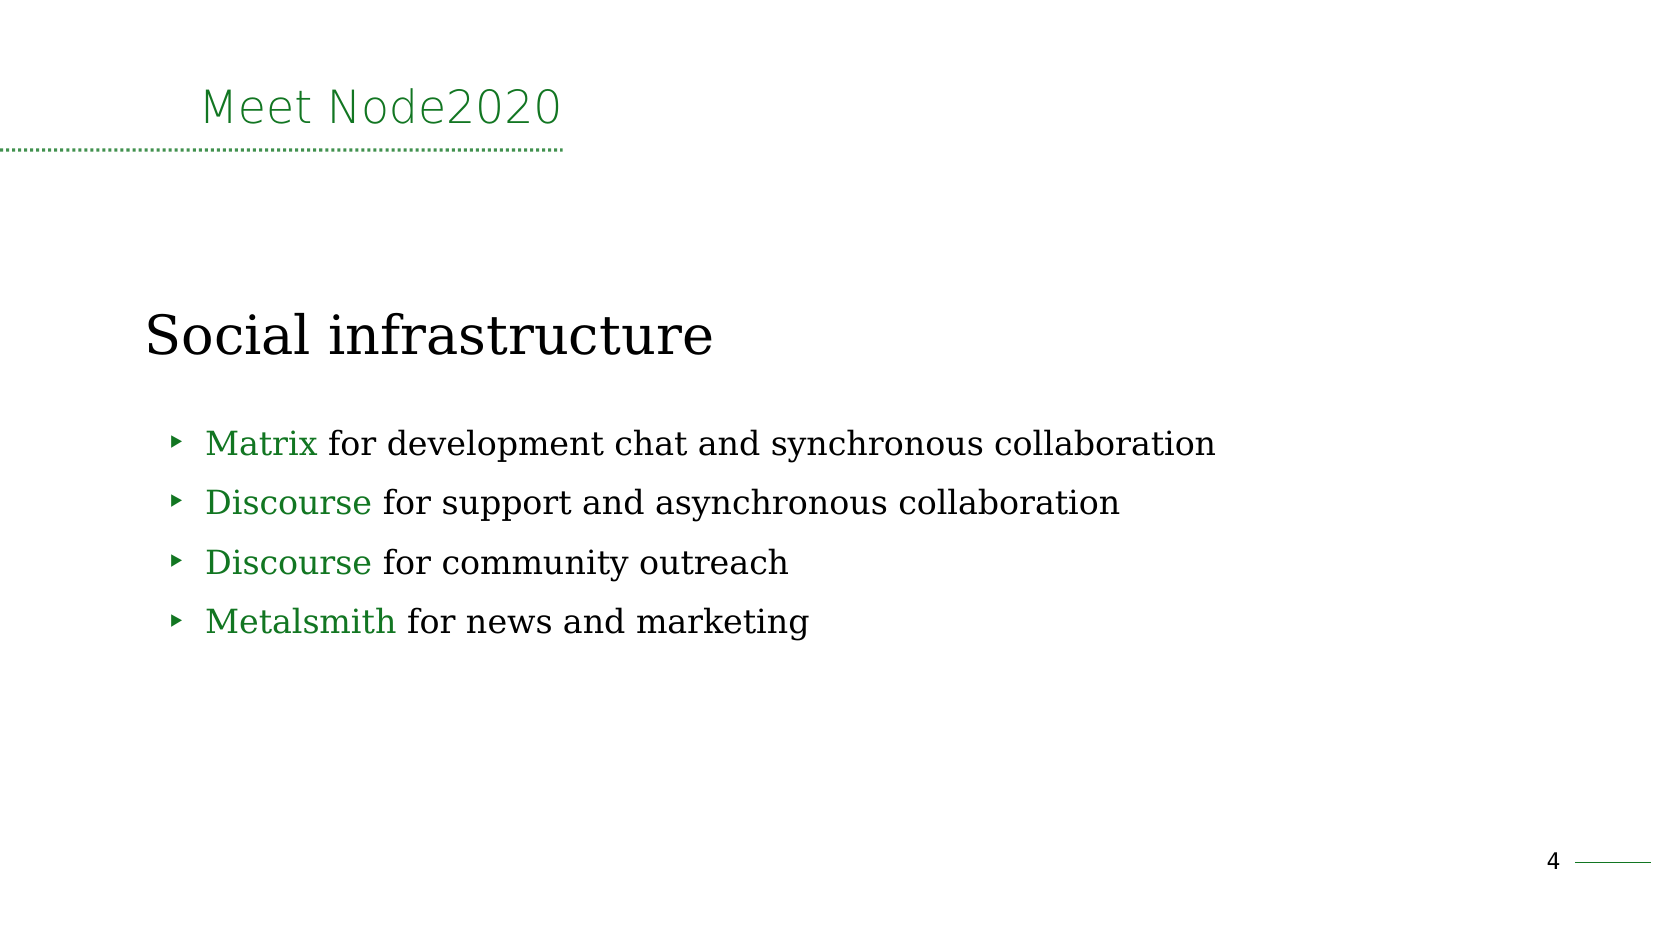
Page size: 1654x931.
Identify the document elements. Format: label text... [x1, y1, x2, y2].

text_box Matrix for development chat and synchronous collaboration Discourse for support and asynchronous collaboration Discourse for community outreach Metalsmith for news and marketing [134, 369, 1335, 676]
text_box <number> [1462, 840, 1576, 883]
title Meet Node2020 [75, 66, 563, 151]
text_box Social infrastructure [108, 262, 1234, 376]
